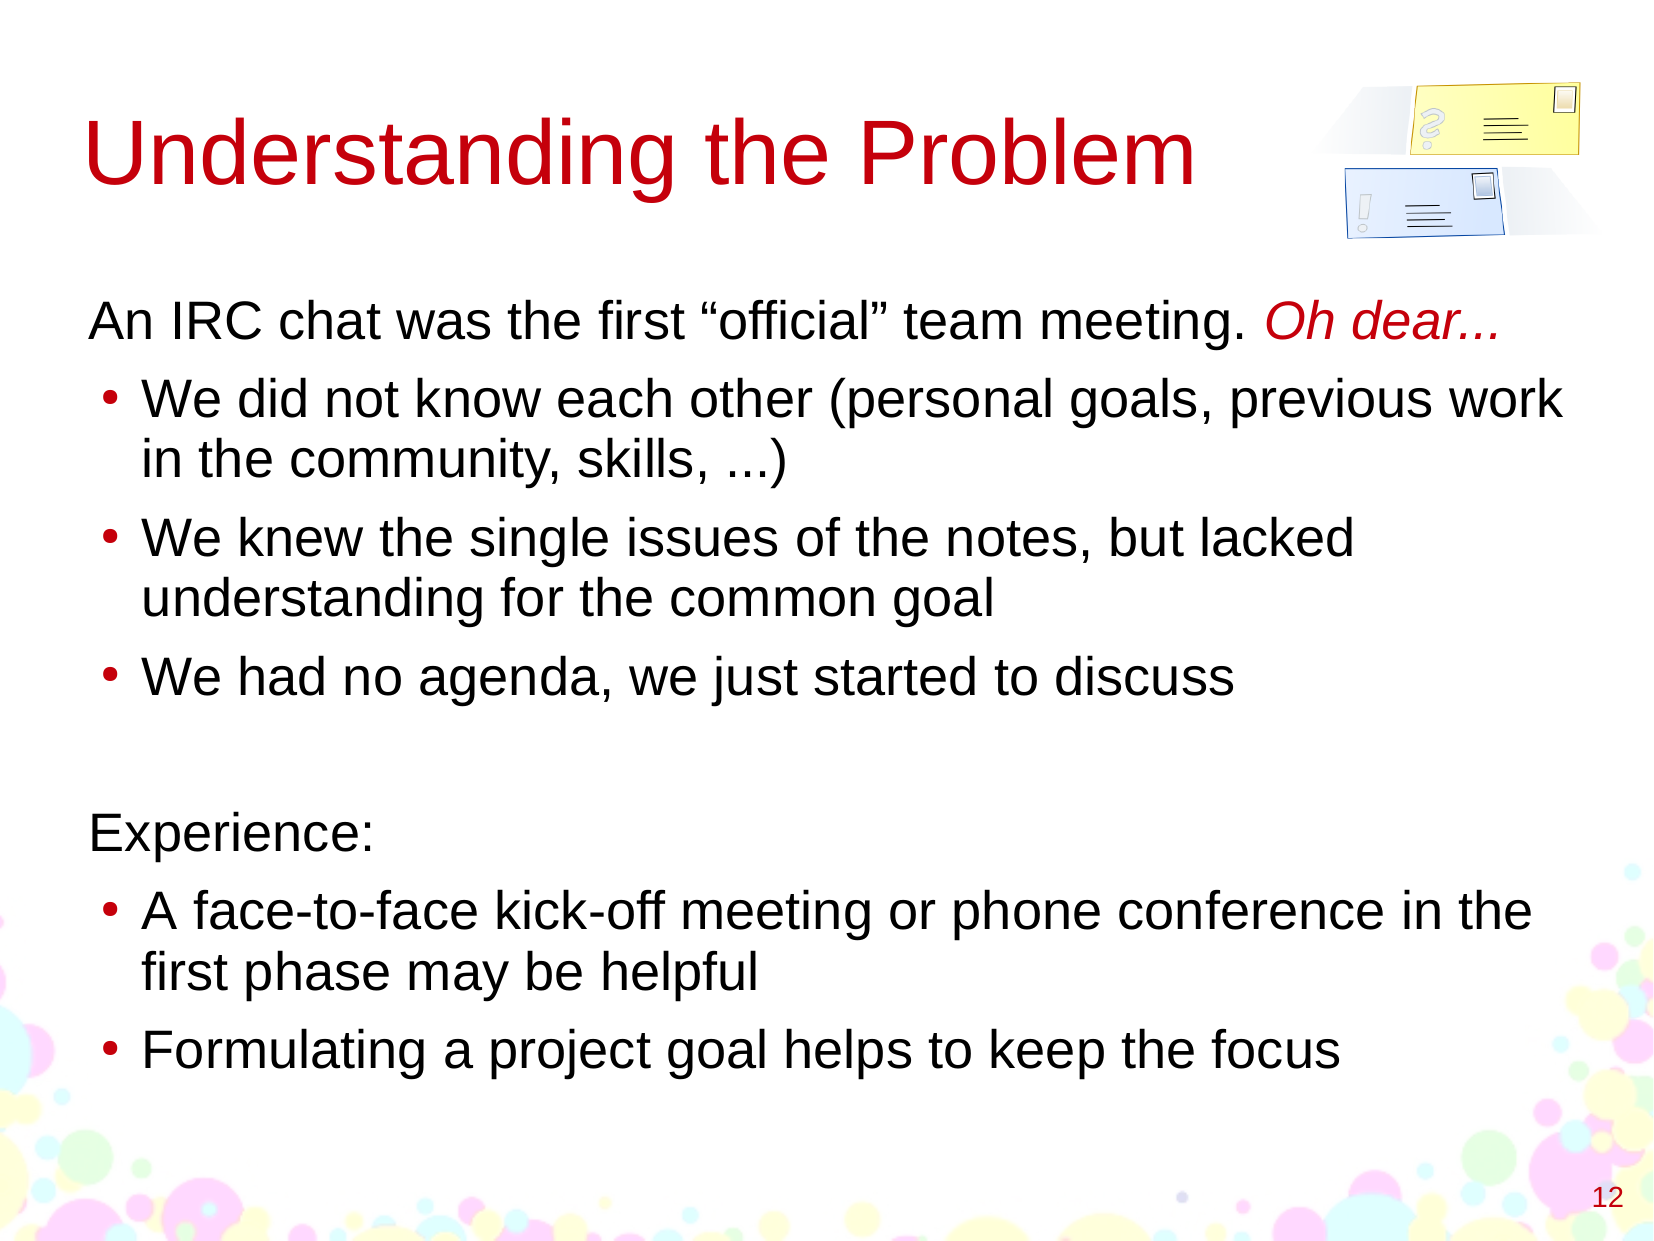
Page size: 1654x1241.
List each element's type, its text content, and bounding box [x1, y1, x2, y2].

title Understanding the Problem [82, 49, 1258, 257]
picture [1311, 53, 1602, 268]
list An IRC chat was the first “official” team meeting. Oh dear... We did not know each other (personal goals, previous work in the community, skills, ...) We knew the single issues of the notes, but lacked understanding for the common goal We had no agenda, we just started to discuss Experience: A face-to-face kick-off meeting or phone conference in the first phase may be helpful Formulating a project goal helps to keep the focus [88, 290, 1577, 1081]
